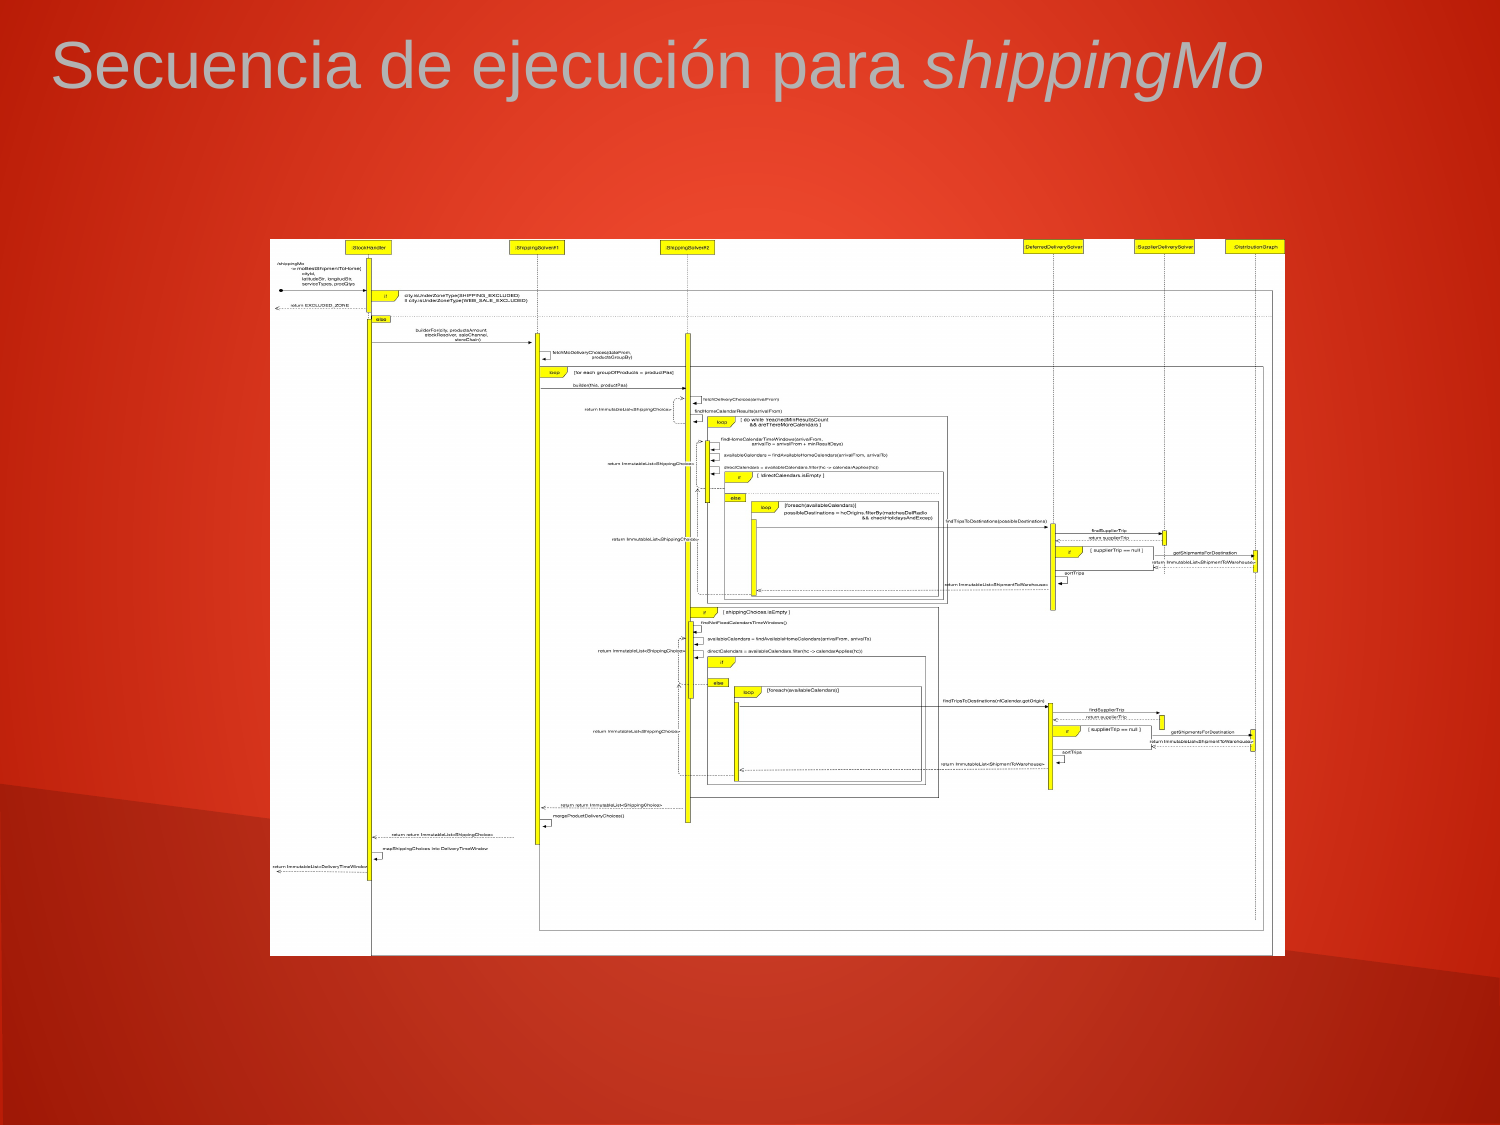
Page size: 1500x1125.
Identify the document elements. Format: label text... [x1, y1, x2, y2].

text_box Secuencia de ejecución para shippingMo [35, 11, 1386, 112]
picture [270, 239, 1285, 956]
